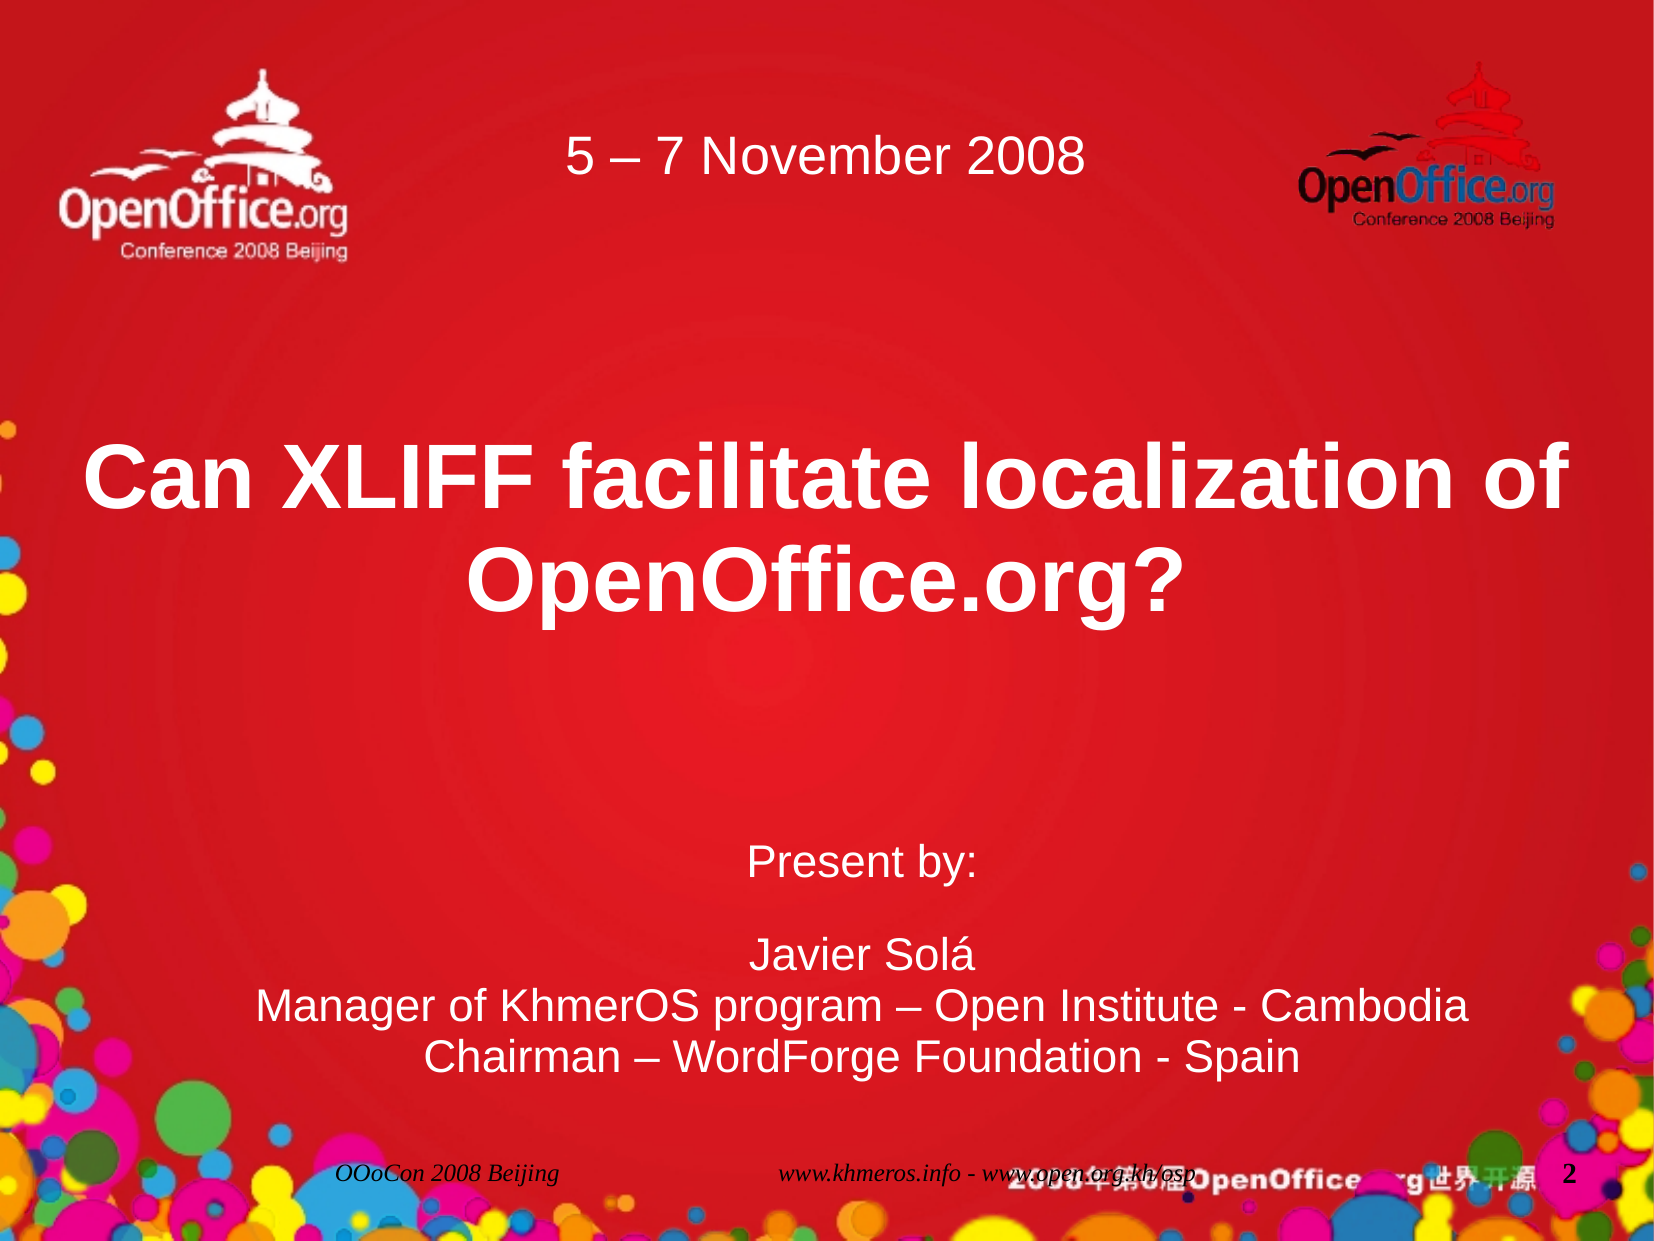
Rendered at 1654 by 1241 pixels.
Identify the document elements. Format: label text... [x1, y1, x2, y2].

subtitle Present by: Javier Solá Manager of KhmerOS program – Open Institute - Cambodia Chairman – WordForge Foundation - Spain [118, 763, 1607, 1130]
picture [0, 0, 1654, 1241]
text_box 5 – 7 November 2008 [550, 125, 1103, 186]
title Can XLIFF facilitate localization of OpenOffice.org? [82, 425, 1571, 631]
